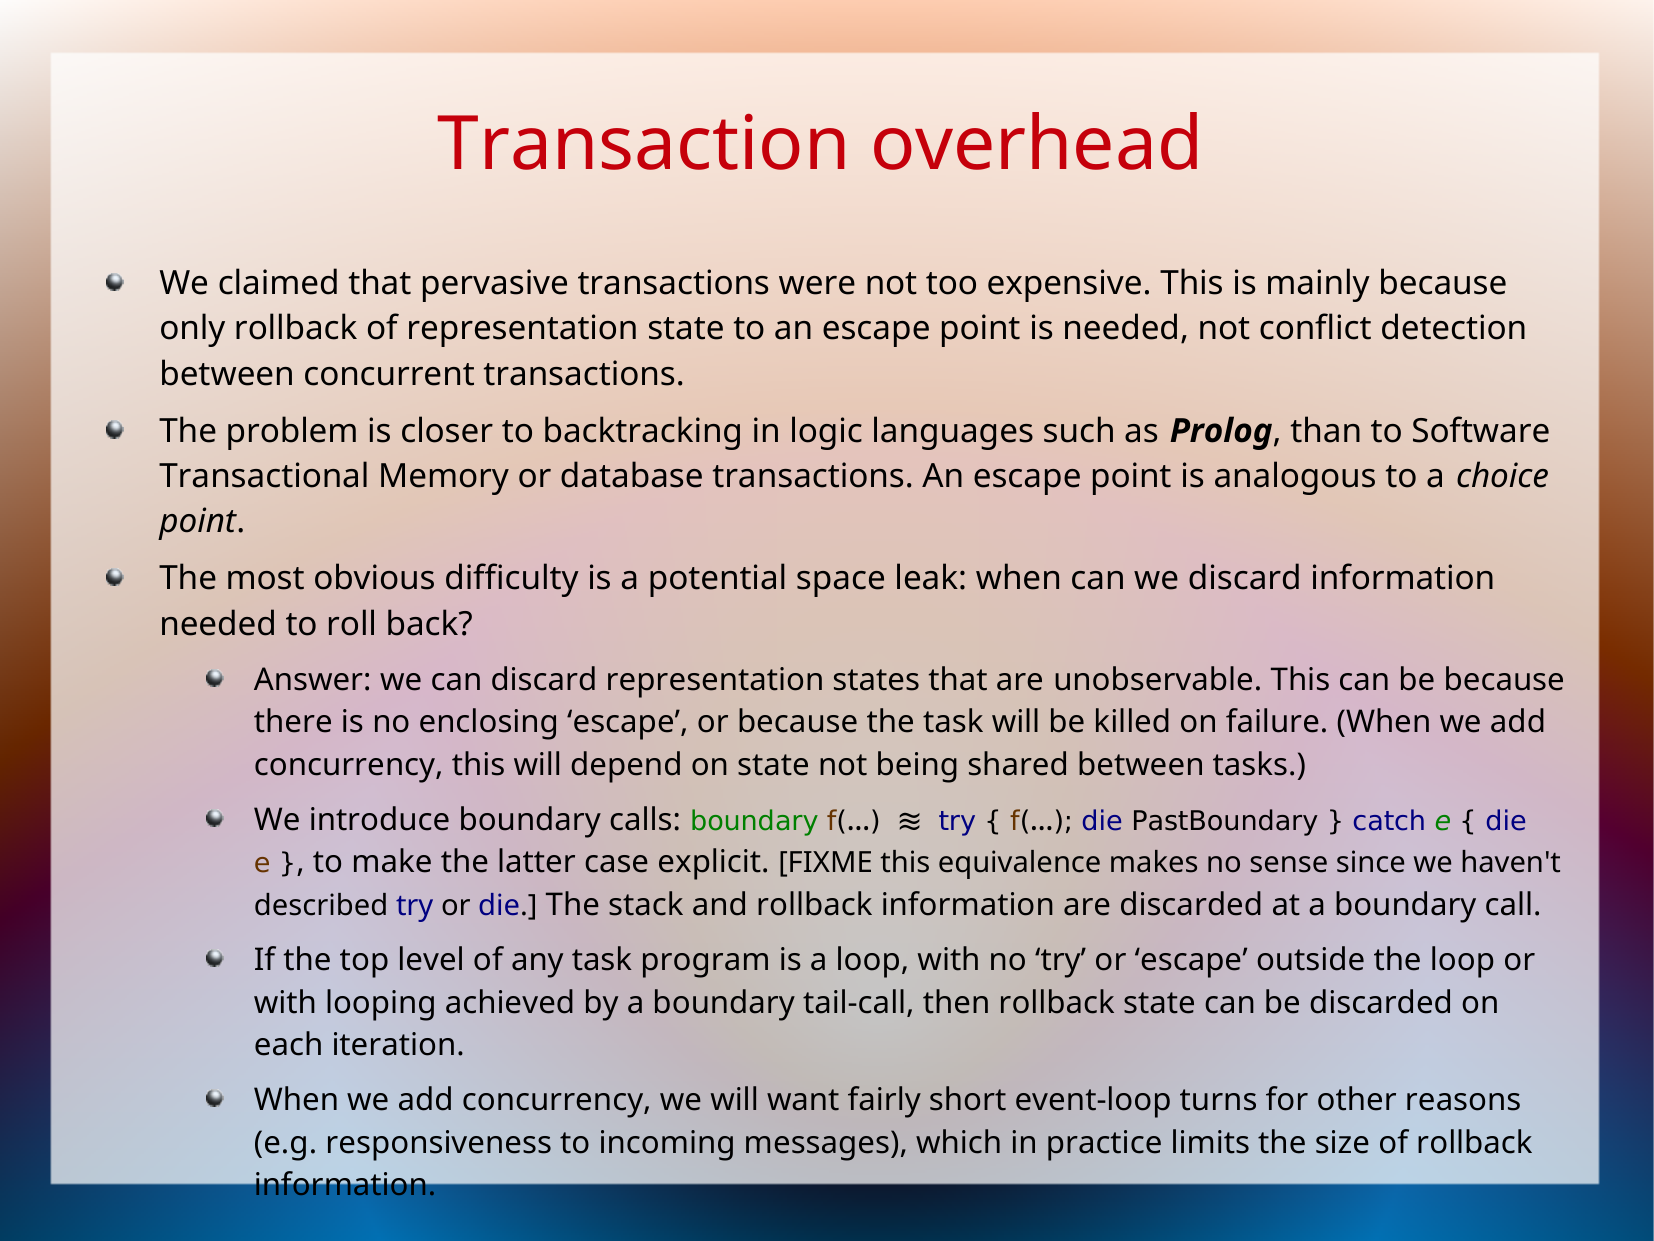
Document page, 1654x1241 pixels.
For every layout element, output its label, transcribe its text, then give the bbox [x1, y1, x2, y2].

title Transaction overhead [76, 43, 1565, 237]
list We claimed that pervasive transactions were not too expensive. This is mainly because only rollback of representation state to an escape point is needed, not conflict detection between concurrent transactions. The problem is closer to backtracking in logic languages such as Prolog, than to Software Transactional Memory or database transactions. An escape point is analogous to a choice point. The most obvious difficulty is a potential space leak: when can we discard information needed to roll back? Answer: we can discard representation states that are unobservable. This can be because there is no enclosing ‘escape’, or because the task will be killed on failure. (When we add concurrency, this will depend on state not being shared between tasks.) We introduce boundary calls: boundary f(...) ≋ try { f(...); die PastBoundary } catch e { die e }, to make the latter case explicit. [FIXME this equivalence makes no sense since we haven't described try or die.] The stack and rollback information are discarded at a boundary call. If the top level of any task program is a loop, with no ‘try’ or ‘escape’ outside the loop or with looping achieved by a boundary tail-call, then rollback state can be discarded on each iteration. When we add concurrency, we will want fairly short event-loop turns for other reasons (e.g. responsiveness to incoming messages), which in practice limits the size of rollback information. [88, 259, 1577, 1063]
picture [0, 0, 1654, 1241]
